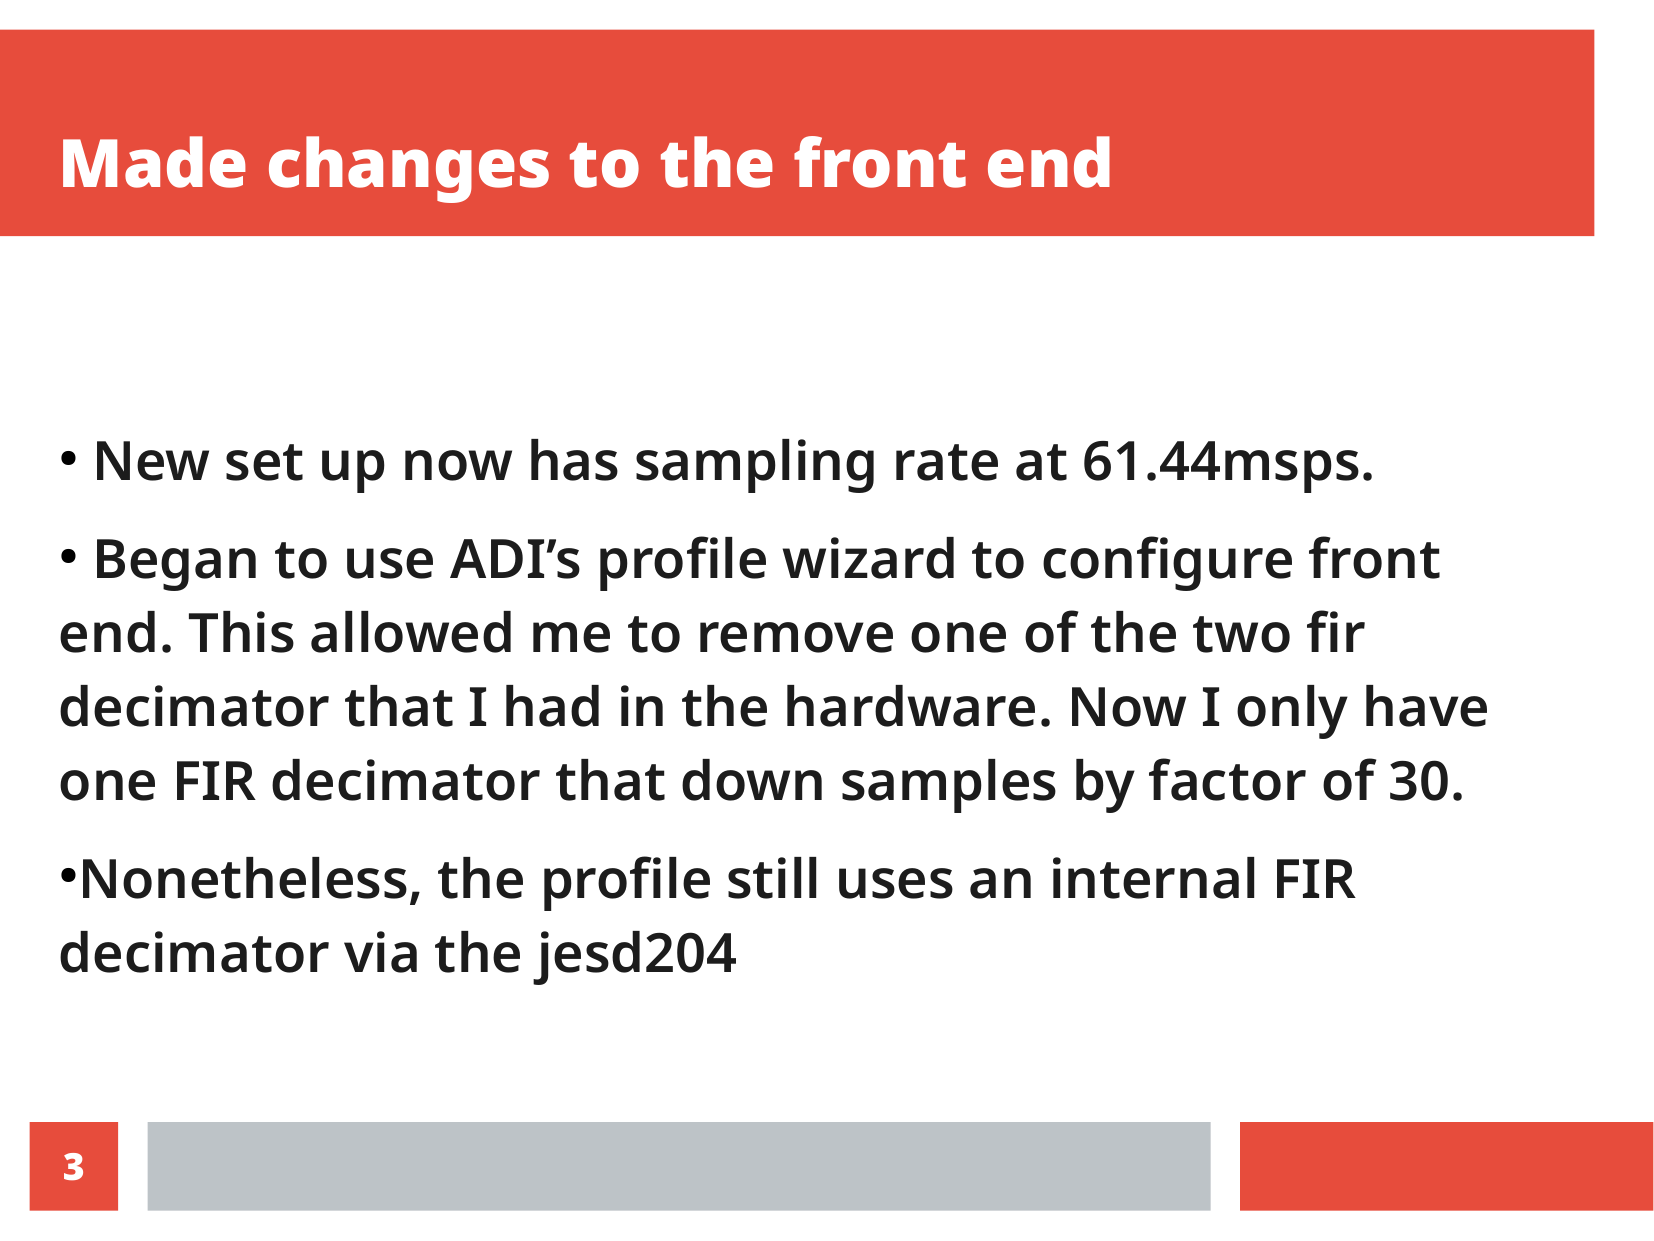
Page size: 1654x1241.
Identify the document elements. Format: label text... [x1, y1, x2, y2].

list New set up now has sampling rate at 61.44msps. Began to use ADI’s profile wizard to configure front end. This allowed me to remove one of the two fir decimator that I had in the hardware. Now I only have one FIR decimator that down samples by factor of 30. Nonetheless, the profile still uses an internal FIR decimator via the jesd204 [59, 324, 1565, 1093]
title Made changes to the front end [59, 59, 1595, 207]
